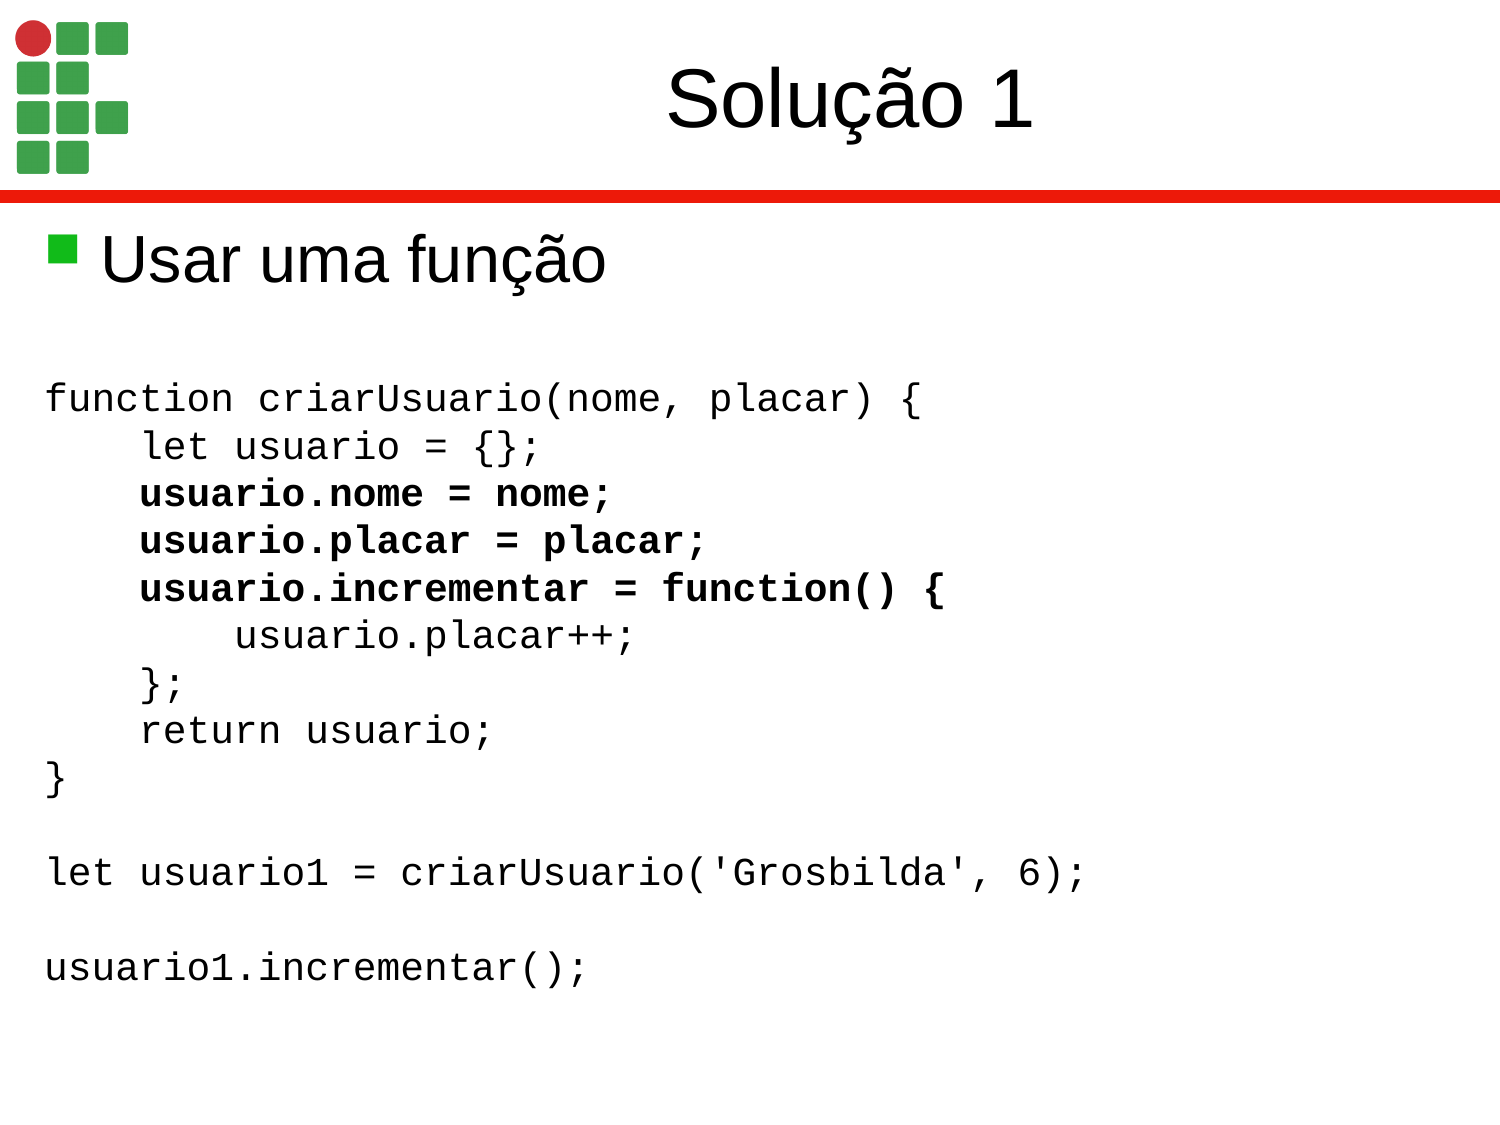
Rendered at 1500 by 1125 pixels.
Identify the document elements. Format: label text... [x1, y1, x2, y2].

title Solução 1 [230, 0, 1471, 202]
list Usar uma função function criarUsuario(nome, placar) { let usuario = {}; usuario.nome = nome; usuario.placar = placar; usuario.incrementar = function() { usuario.placar++; }; return usuario; } let usuario1 = criarUsuario('Grosbilda', 6); usuario1.incrementar(); [29, 207, 1471, 1087]
picture [14, 16, 130, 178]
